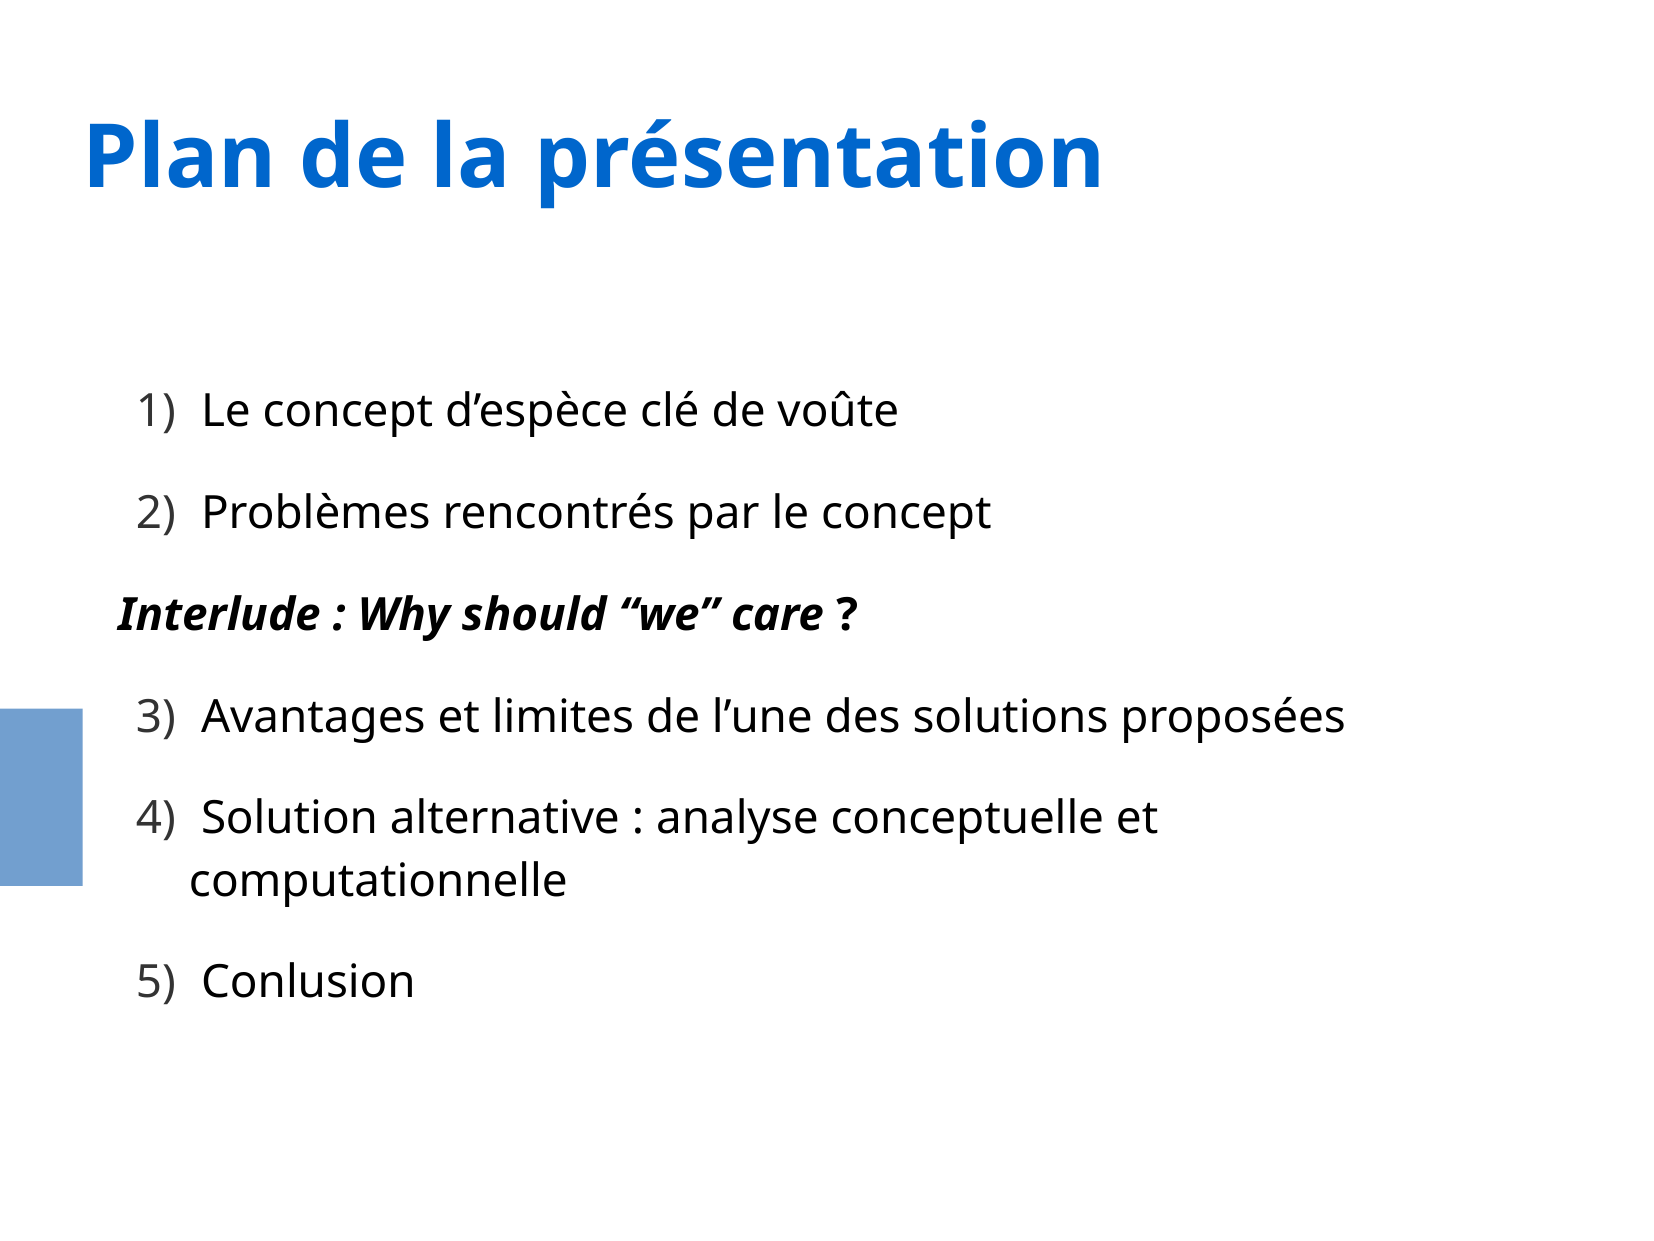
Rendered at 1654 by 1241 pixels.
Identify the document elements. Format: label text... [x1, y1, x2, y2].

list Le concept d’espèce clé de voûte Problèmes rencontrés par le concept Interlude : Why should “we” care ? Avantages et limites de l’une des solutions proposées Solution alternative : analyse conceptuelle et computationnelle Conlusion [118, 377, 1524, 1098]
title Plan de la présentation [82, 35, 1489, 272]
